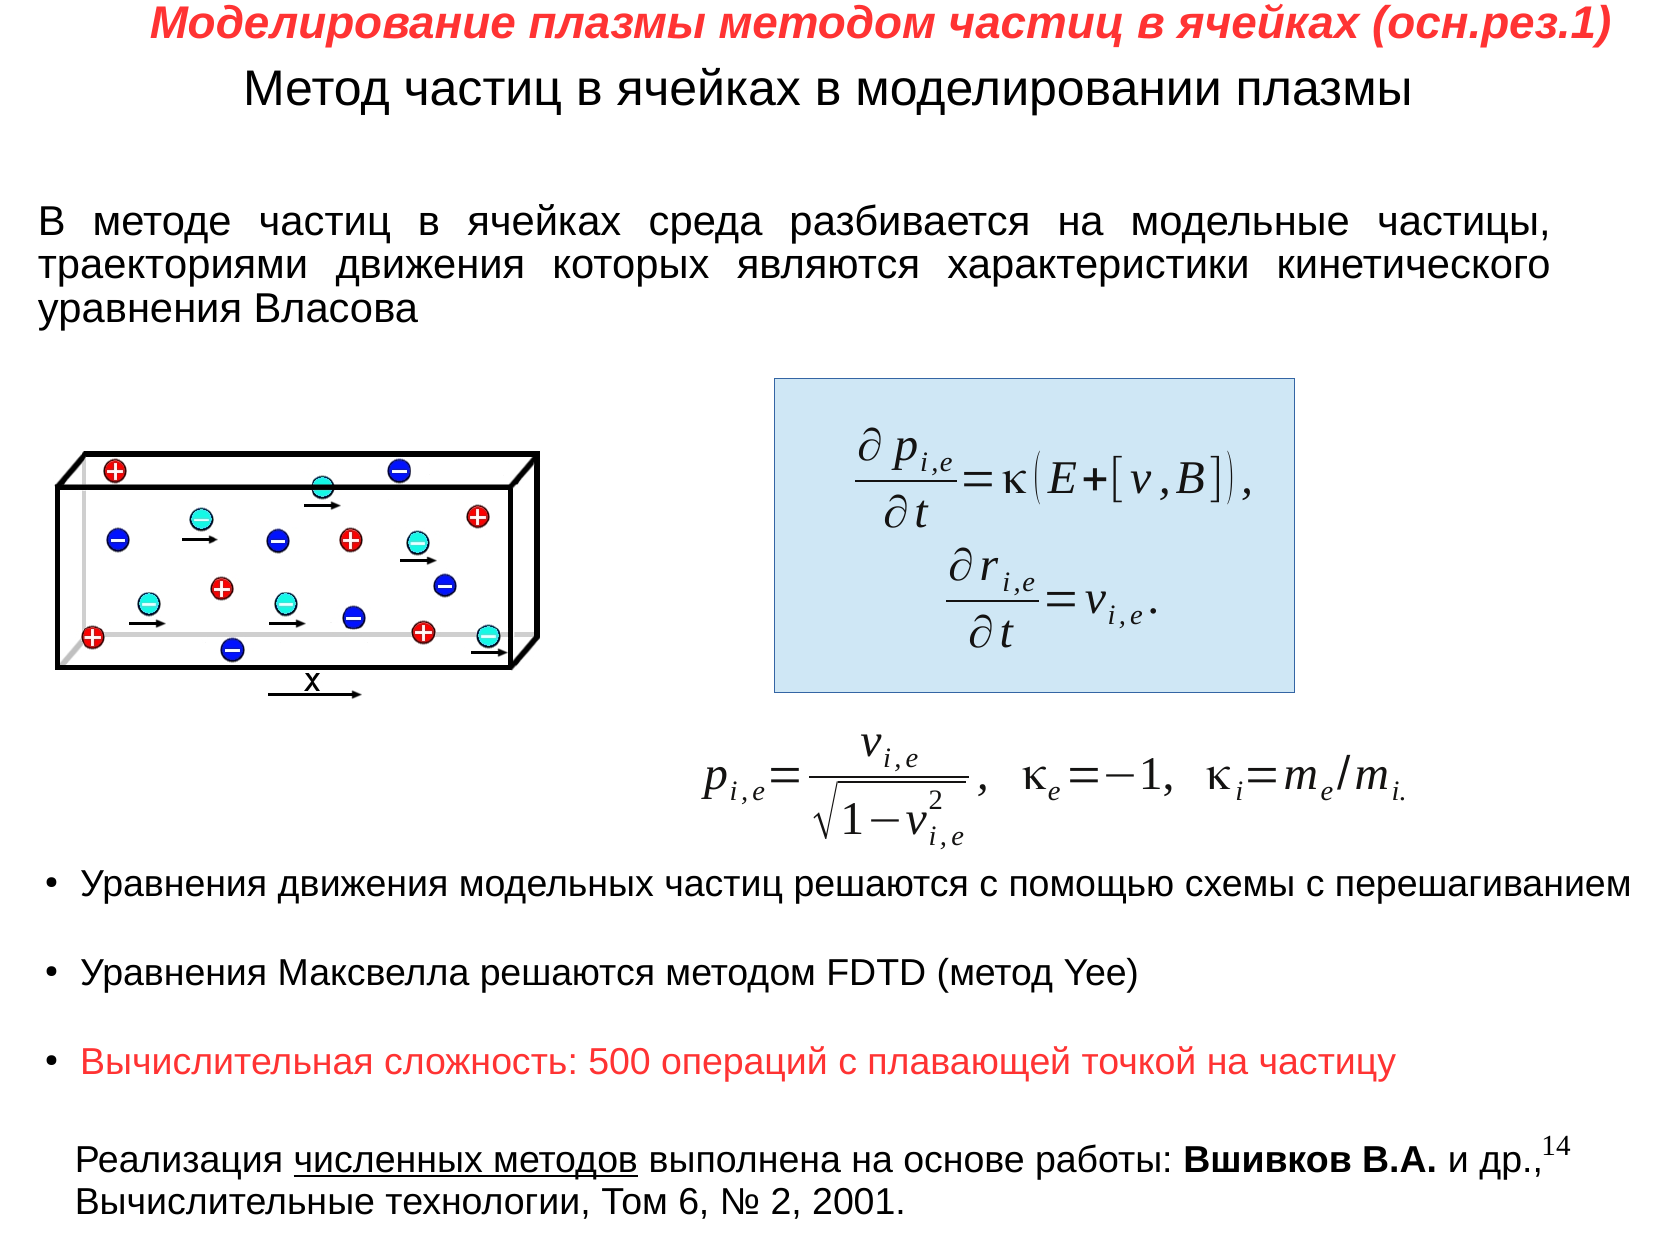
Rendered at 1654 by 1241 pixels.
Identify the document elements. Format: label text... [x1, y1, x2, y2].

title Метод частиц в ячейках в моделировании плазмы [0, 0, 1654, 251]
text_box Моделирование плазмы методом частиц в ячейках (осн.рез.1) [135, 0, 1654, 107]
picture [52, 449, 541, 701]
list В методе частиц в ячейках среда разбивается на модельные частицы, траекториями движения которых являются характеристики кинетического уравнения Власова [37, 251, 1552, 503]
text_box Уравнения движения модельных частиц решаются с помощью схемы с перешагиванием Уравнения Максвелла решаются методом FDTD (метод Yee) Вычислительная сложность: 500 операций с плавающей точкой на частицу [30, 855, 1648, 1091]
chart [687, 418, 1418, 851]
text_box Реализация численных методов выполнена на основе работы: Вшивков В.А. и др., Вычислительные технологии, Том 6, № 2, 2001. [60, 1131, 1559, 1231]
